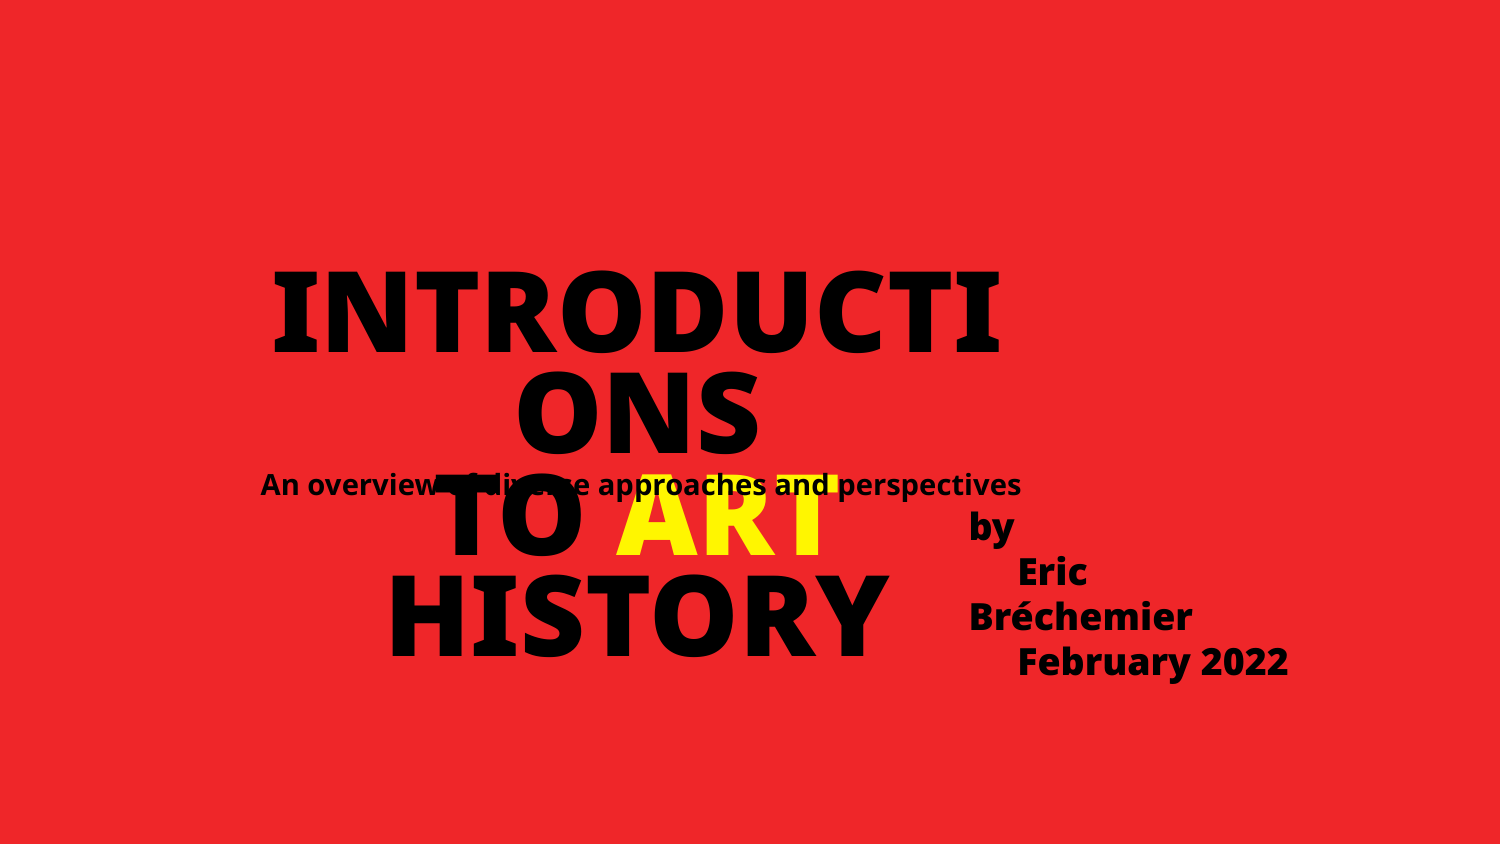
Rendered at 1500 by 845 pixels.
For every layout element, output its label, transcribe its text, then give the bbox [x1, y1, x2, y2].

title by Eric Bréchemier February 2022 [953, 488, 1321, 678]
title Introductions to Art History [225, 256, 1051, 465]
title An overview of diverse approaches and perspectives [213, 465, 1070, 523]
